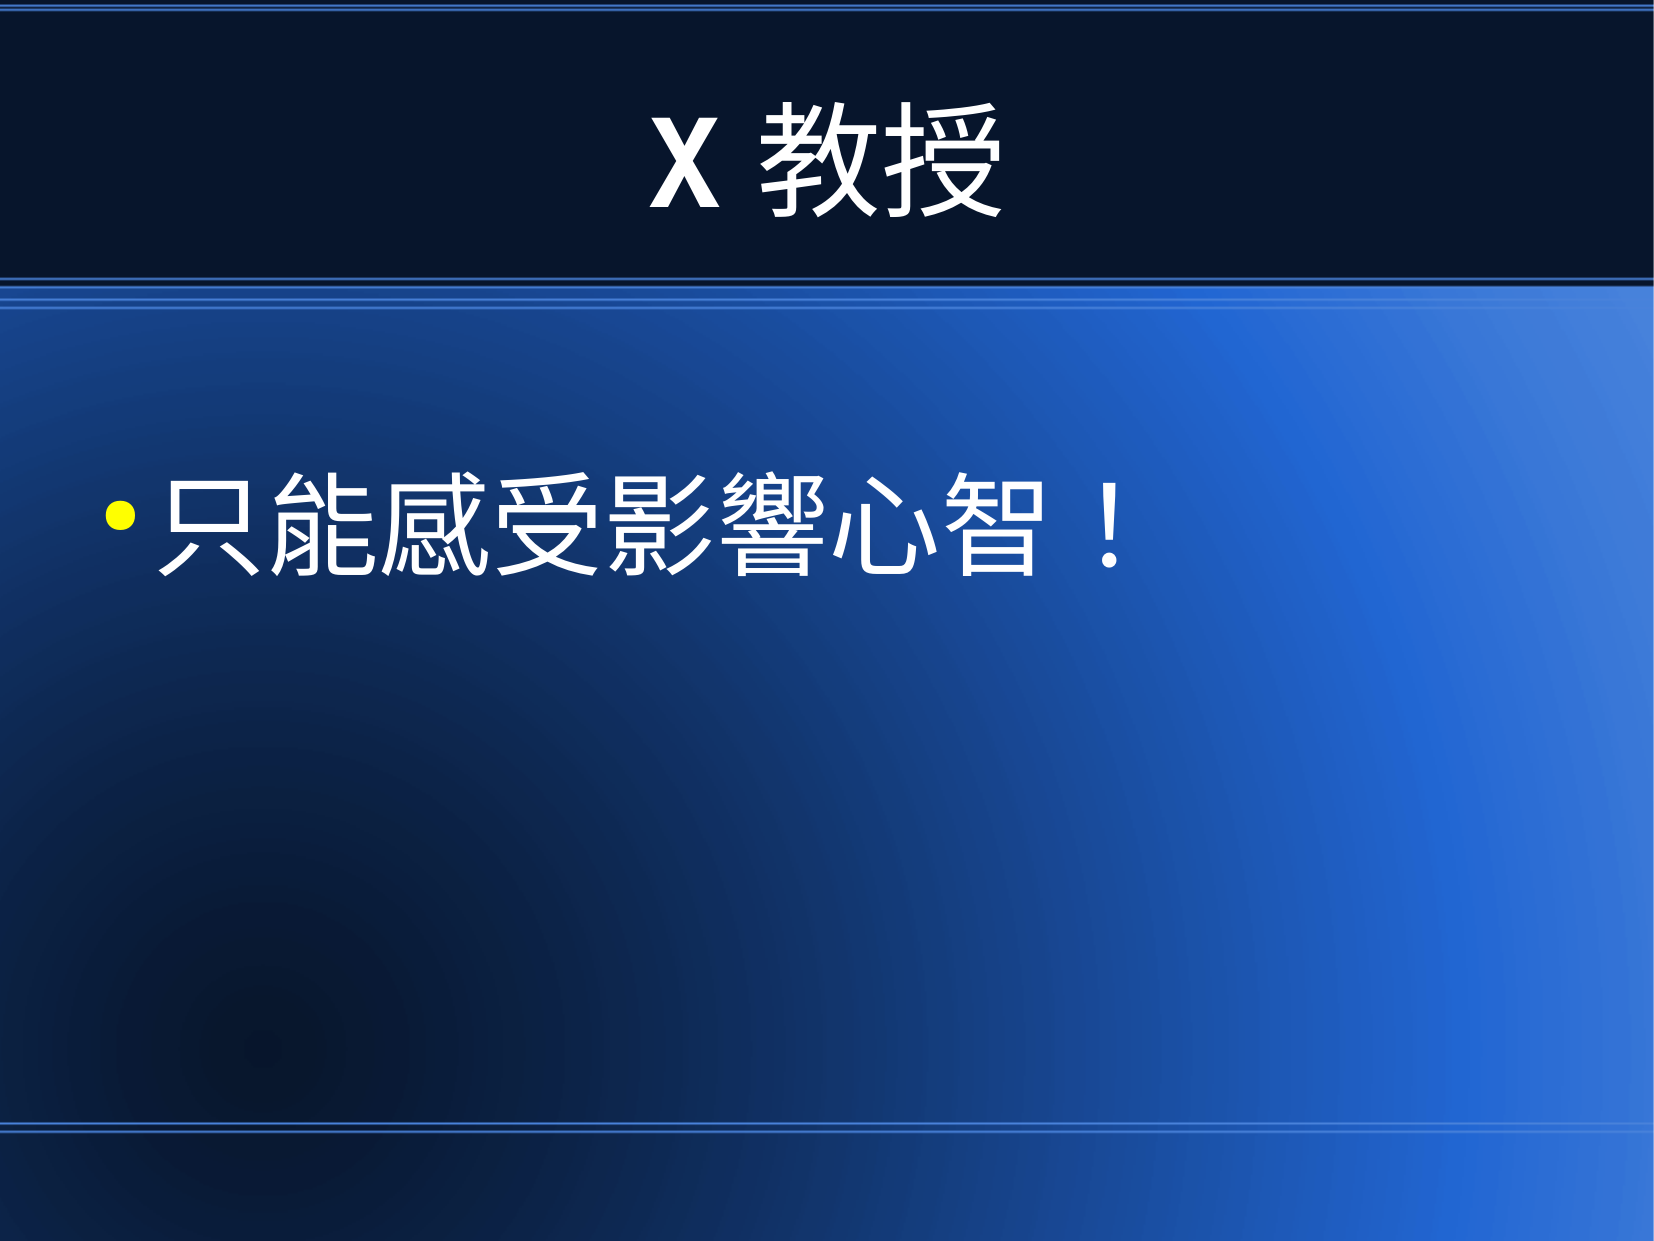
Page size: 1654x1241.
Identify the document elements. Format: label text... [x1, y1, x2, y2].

title X教授 [82, 49, 1571, 257]
list 只能感受影響心智！ [82, 355, 1571, 1241]
picture [0, 0, 1654, 1241]
